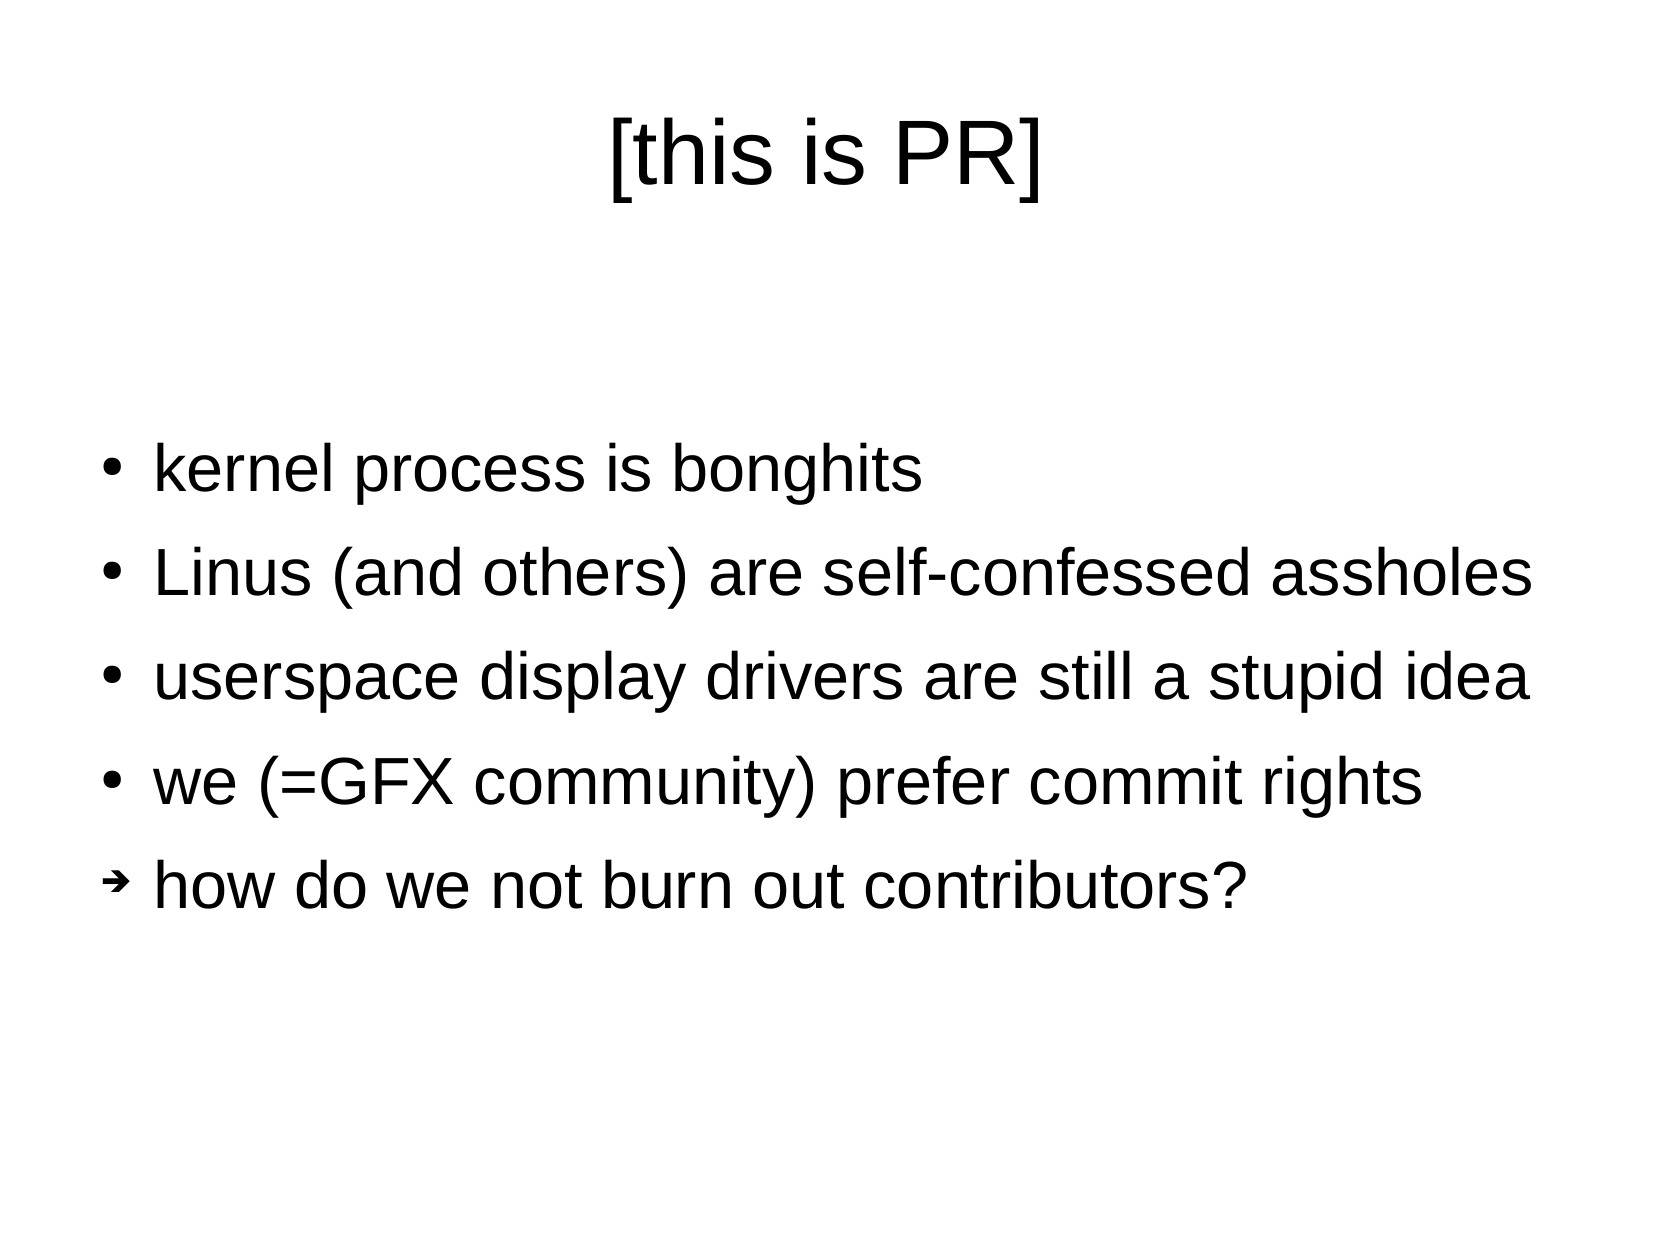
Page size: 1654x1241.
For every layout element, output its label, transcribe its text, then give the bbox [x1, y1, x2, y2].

list kernel process is bonghits Linus (and others) are self-confessed assholes userspace display drivers are still a stupid idea we (=GFX community) prefer commit rights how do we not burn out contributors? [82, 431, 1571, 1021]
title [this is PR] [82, 49, 1571, 257]
